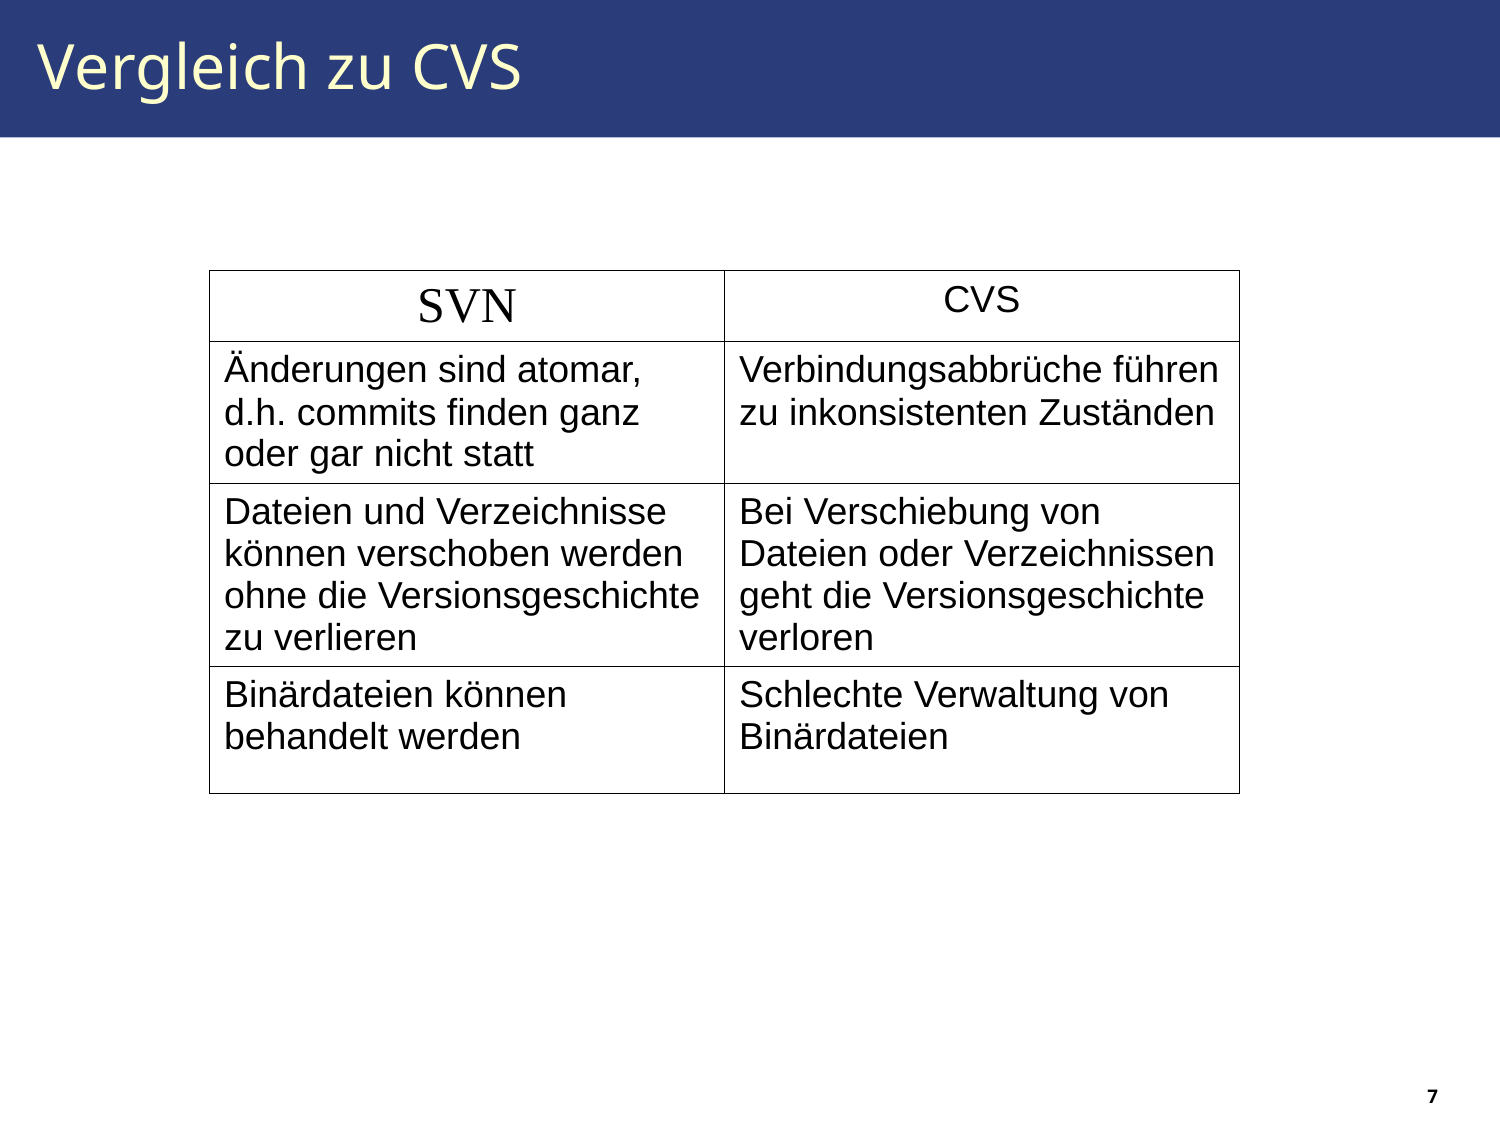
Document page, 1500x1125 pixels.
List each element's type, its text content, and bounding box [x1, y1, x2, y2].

title Vergleich zu CVS [37, 22, 1476, 109]
table_cell Bei Verschiebung von Dateien oder Verzeichnissen geht die Versionsgeschichte verloren [725, 484, 1239, 666]
table_cell Binärdateien können behandelt werden [210, 667, 724, 793]
list [62, 149, 1450, 1073]
table_header SVN [210, 271, 724, 341]
table_header CVS [725, 271, 1239, 341]
table_cell Änderungen sind atomar, d.h. commits finden ganz oder gar nicht statt [210, 342, 724, 483]
table_cell Dateien und Verzeichnisse können verschoben werden ohne die Versionsgeschichte zu verlieren [210, 484, 724, 666]
table_cell Schlechte Verwaltung von Binärdateien [725, 667, 1239, 793]
table_cell Verbindungsabbrüche führen zu inkonsistenten Zuständen [725, 342, 1239, 483]
